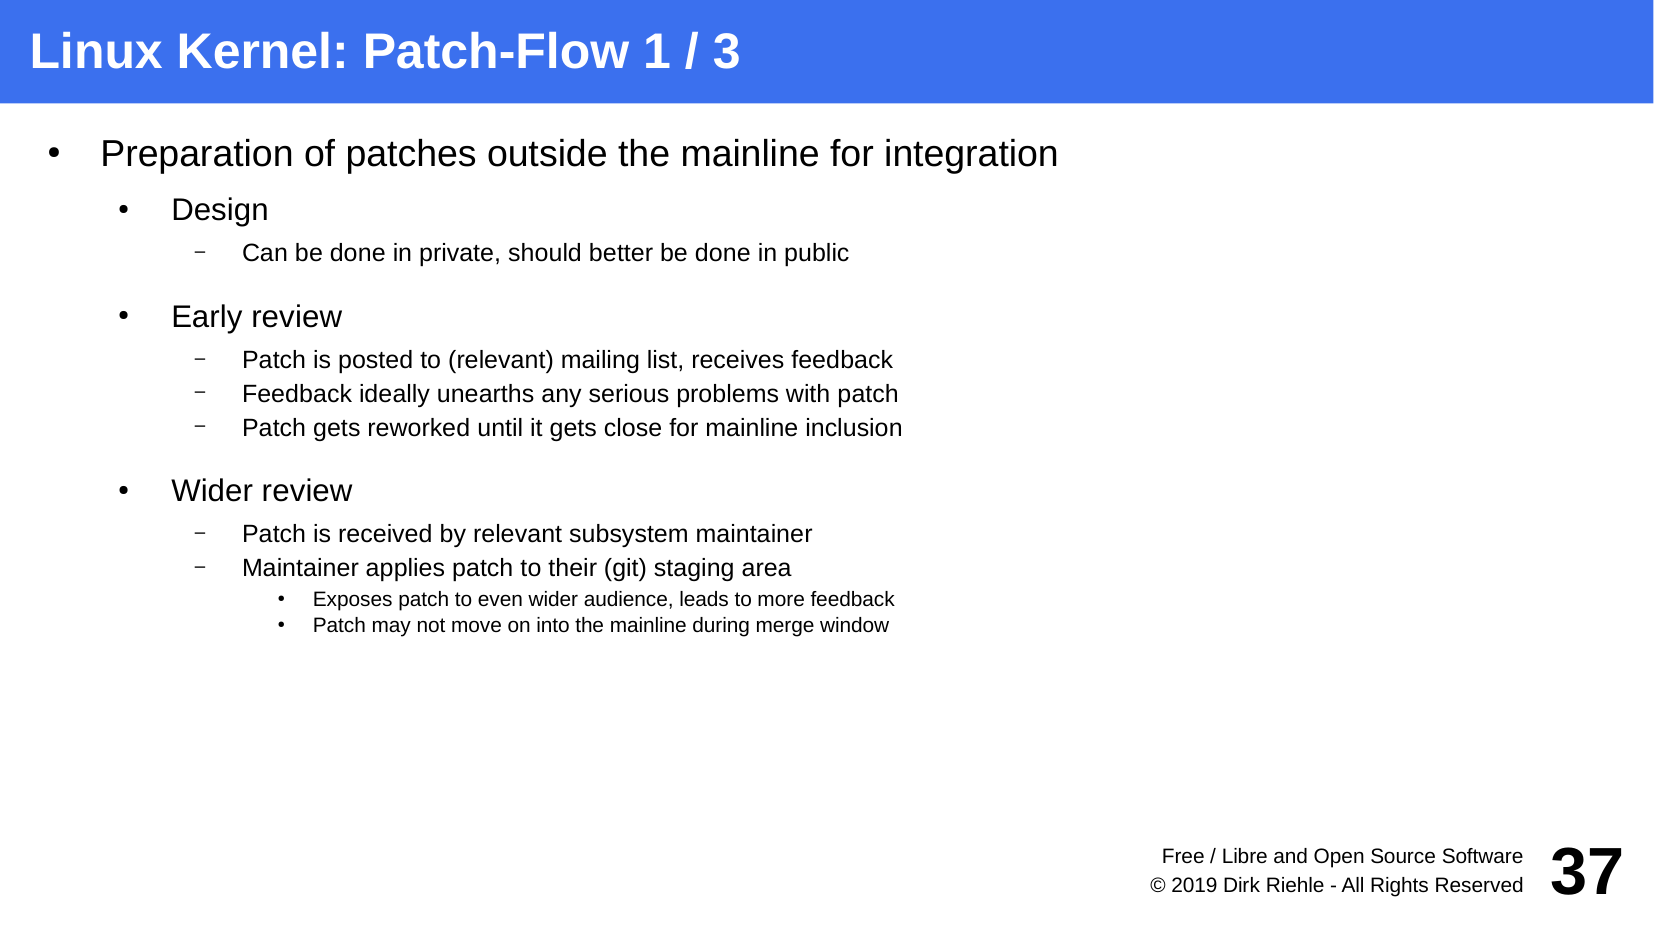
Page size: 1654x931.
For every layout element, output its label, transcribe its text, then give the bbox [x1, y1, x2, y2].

list Preparation of patches outside the mainline for integration Design Can be done in private, should better be done in public Early review Patch is posted to (relevant) mailing list, receives feedback Feedback ideally unearths any serious problems with patch Patch gets reworked until it gets close for mainline inclusion Wider review Patch is received by relevant subsystem maintainer Maintainer applies patch to their (git) staging area Exposes patch to even wider audience, leads to more feedback Patch may not move on into the mainline during merge window [29, 132, 1625, 813]
title Linux Kernel: Patch-Flow 1 / 3 [0, 0, 1654, 104]
